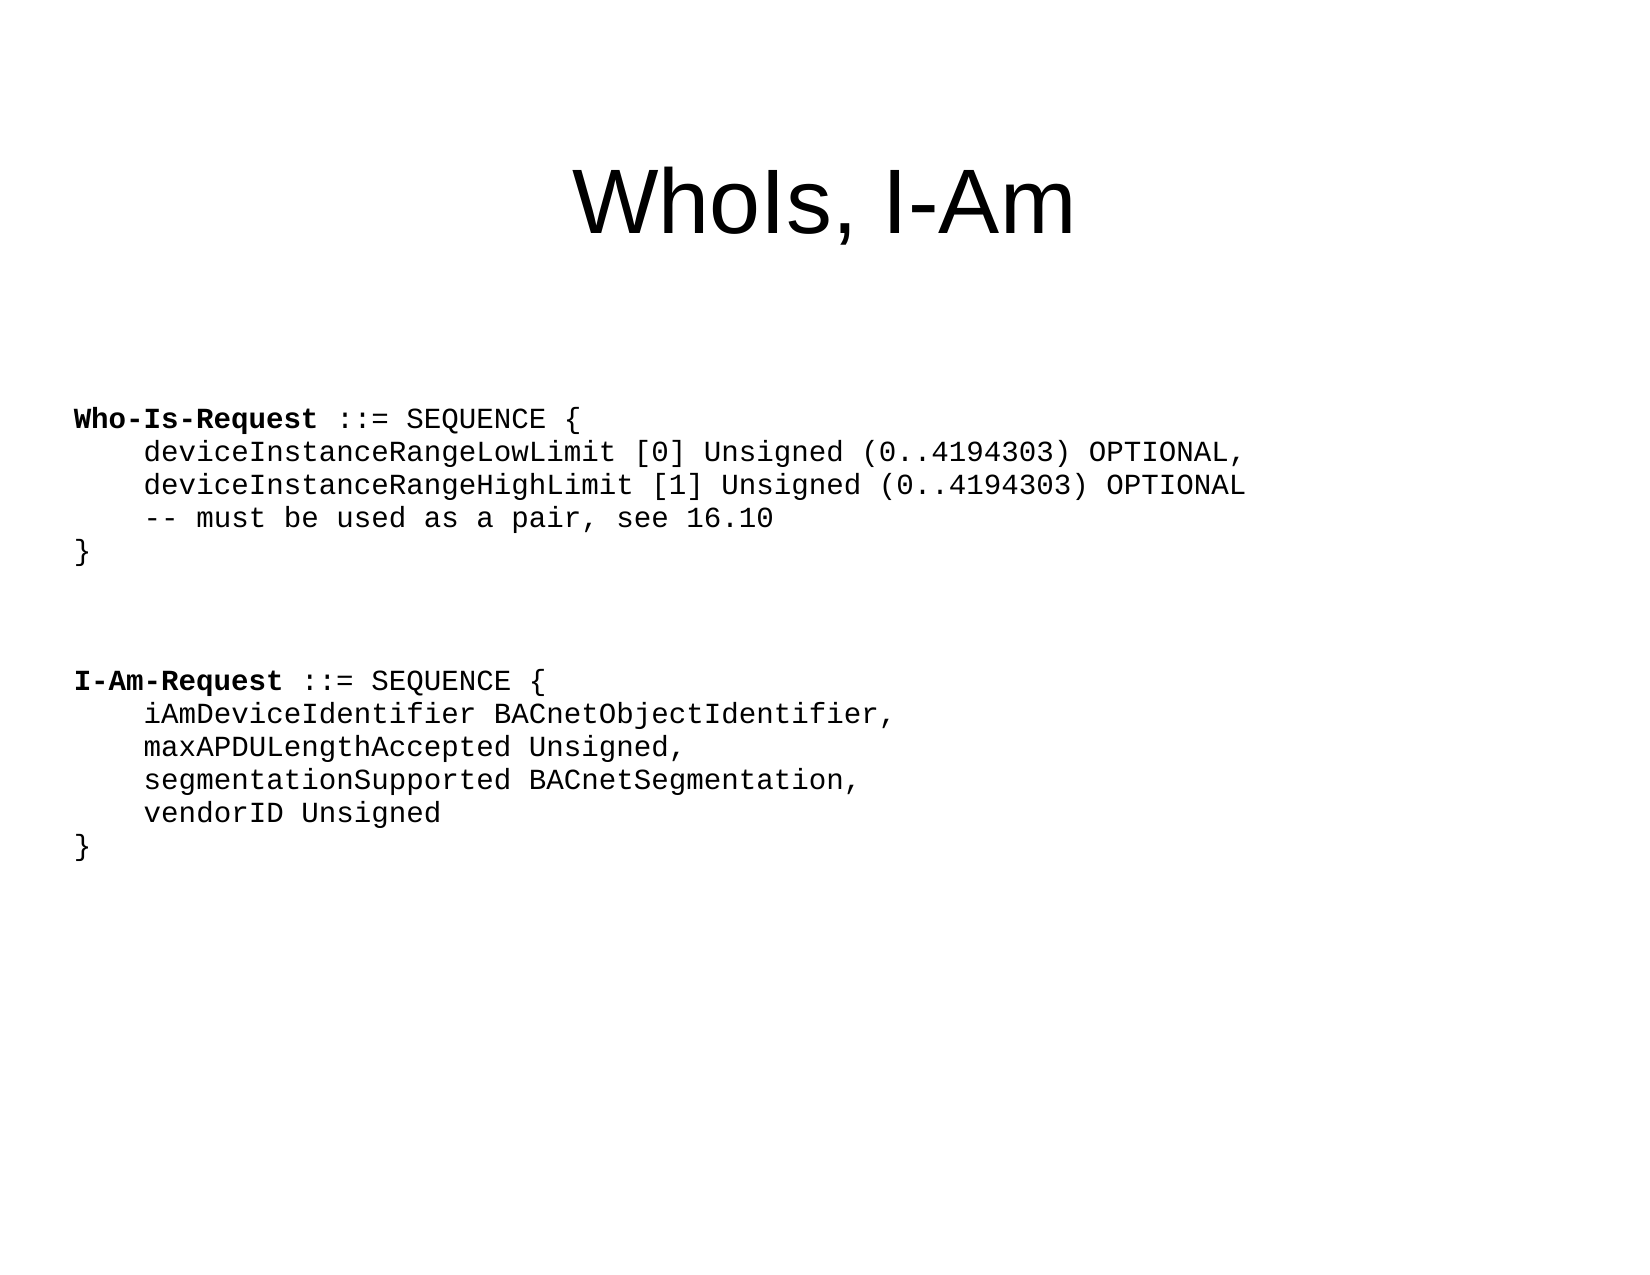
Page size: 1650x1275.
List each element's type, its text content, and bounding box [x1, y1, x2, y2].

text_box I-Am-Request ::= SEQUENCE { iAmDeviceIdentifier BACnetObjectIdentifier, maxAPDULengthAccepted Unsigned, segmentationSupported BACnetSegmentation, vendorID Unsigned } [59, 659, 1591, 864]
text_box Who-Is-Request ::= SEQUENCE { deviceInstanceRangeLowLimit [0] Unsigned (0..4194303) OPTIONAL, deviceInstanceRangeHighLimit [1] Unsigned (0..4194303) OPTIONAL -- must be used as a pair, see 16.10 } [59, 396, 1591, 570]
title WhoIs, I-Am [135, 105, 1515, 299]
